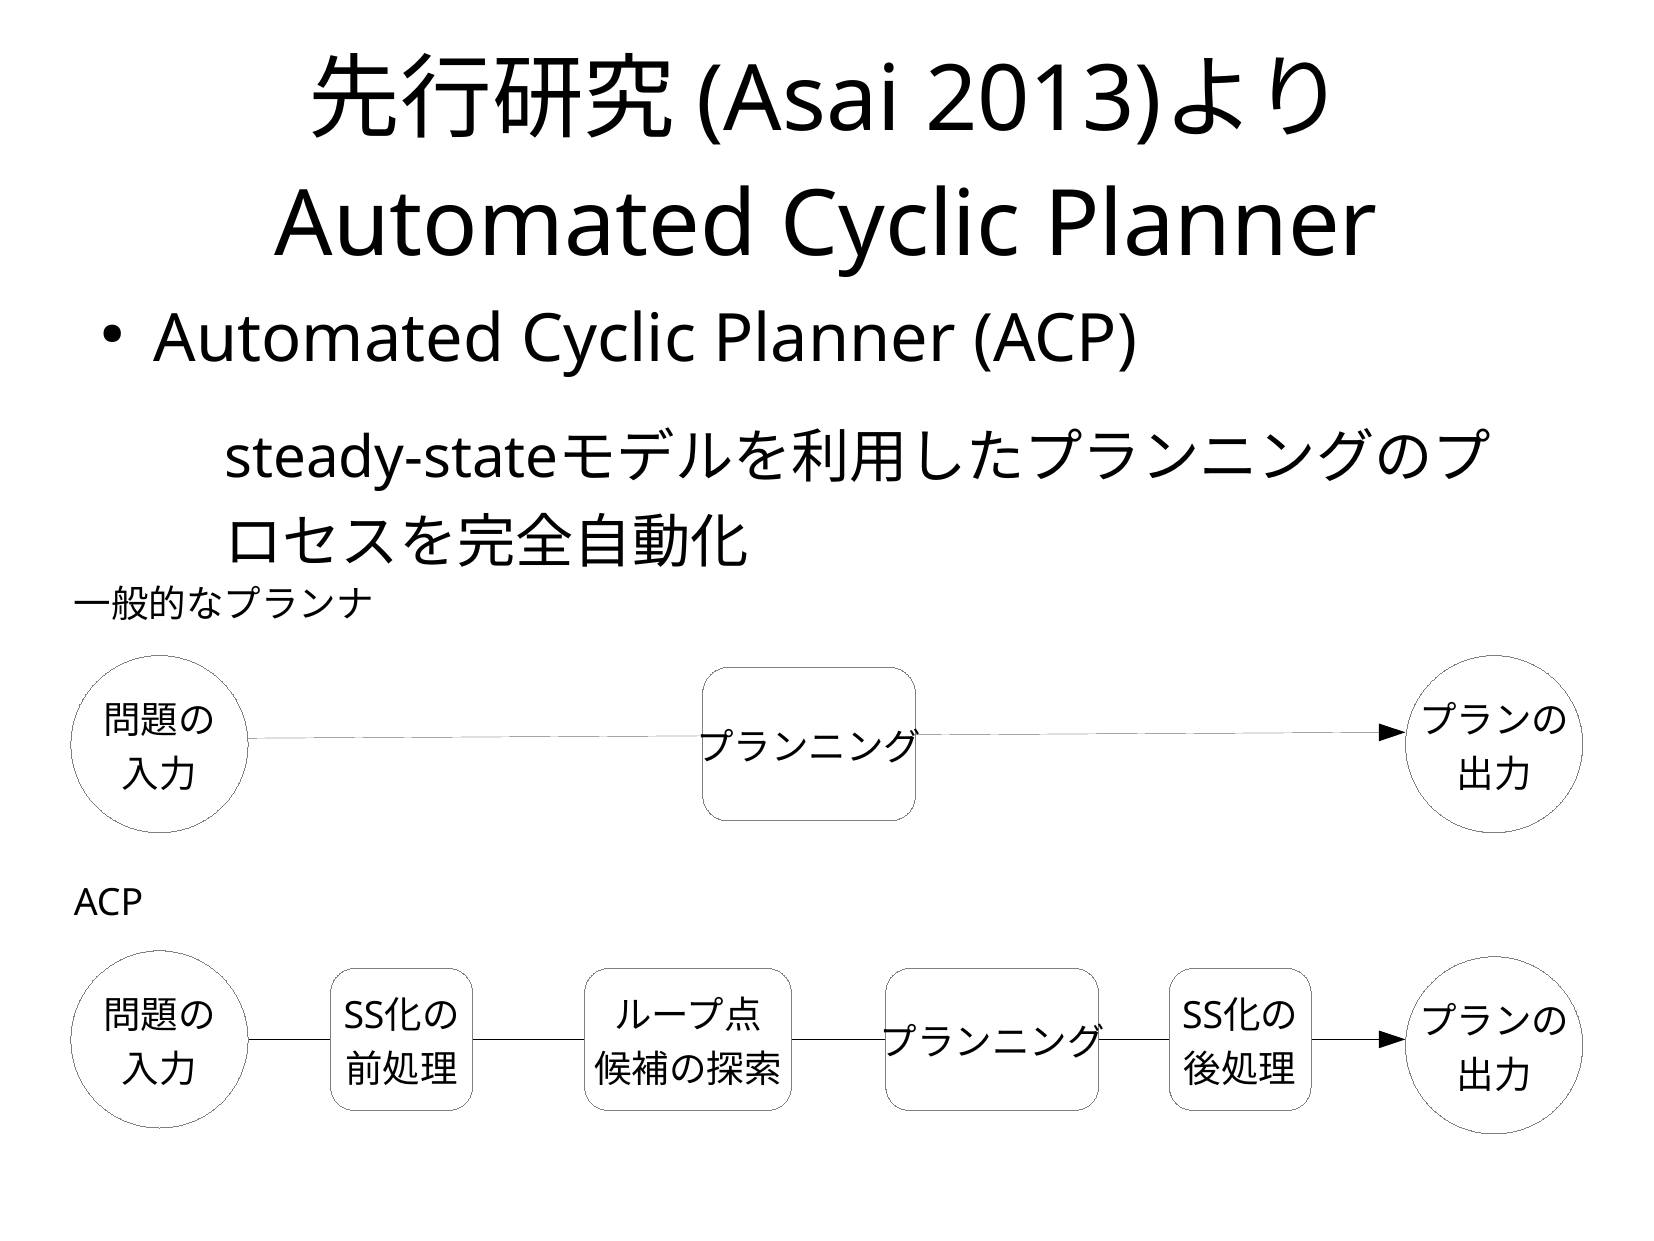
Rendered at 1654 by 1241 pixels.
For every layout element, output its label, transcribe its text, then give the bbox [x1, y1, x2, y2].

list Automated Cyclic Planner (ACP) steady-stateモデルを利用したプランニングのプロセスを完全自動化 [82, 290, 1538, 1217]
text_box プランの 出力 [1405, 655, 1583, 833]
text_box ACP [59, 868, 414, 921]
text_box 問題の 入力 [70, 655, 249, 833]
text_box SS化の 前処理 [330, 968, 473, 1111]
text_box ループ点 候補の探索 [584, 968, 792, 1111]
text_box 問題の 入力 [70, 950, 249, 1129]
text_box 一般的なプランナ [59, 566, 414, 620]
title 先行研究 (Asai 2013)より Automated Cyclic Planner [82, 49, 1571, 257]
text_box プランニング [885, 968, 1099, 1111]
text_box プランの 出力 [1405, 956, 1583, 1134]
text_box プランニング [702, 667, 916, 821]
text_box SS化の 後処理 [1169, 968, 1312, 1111]
